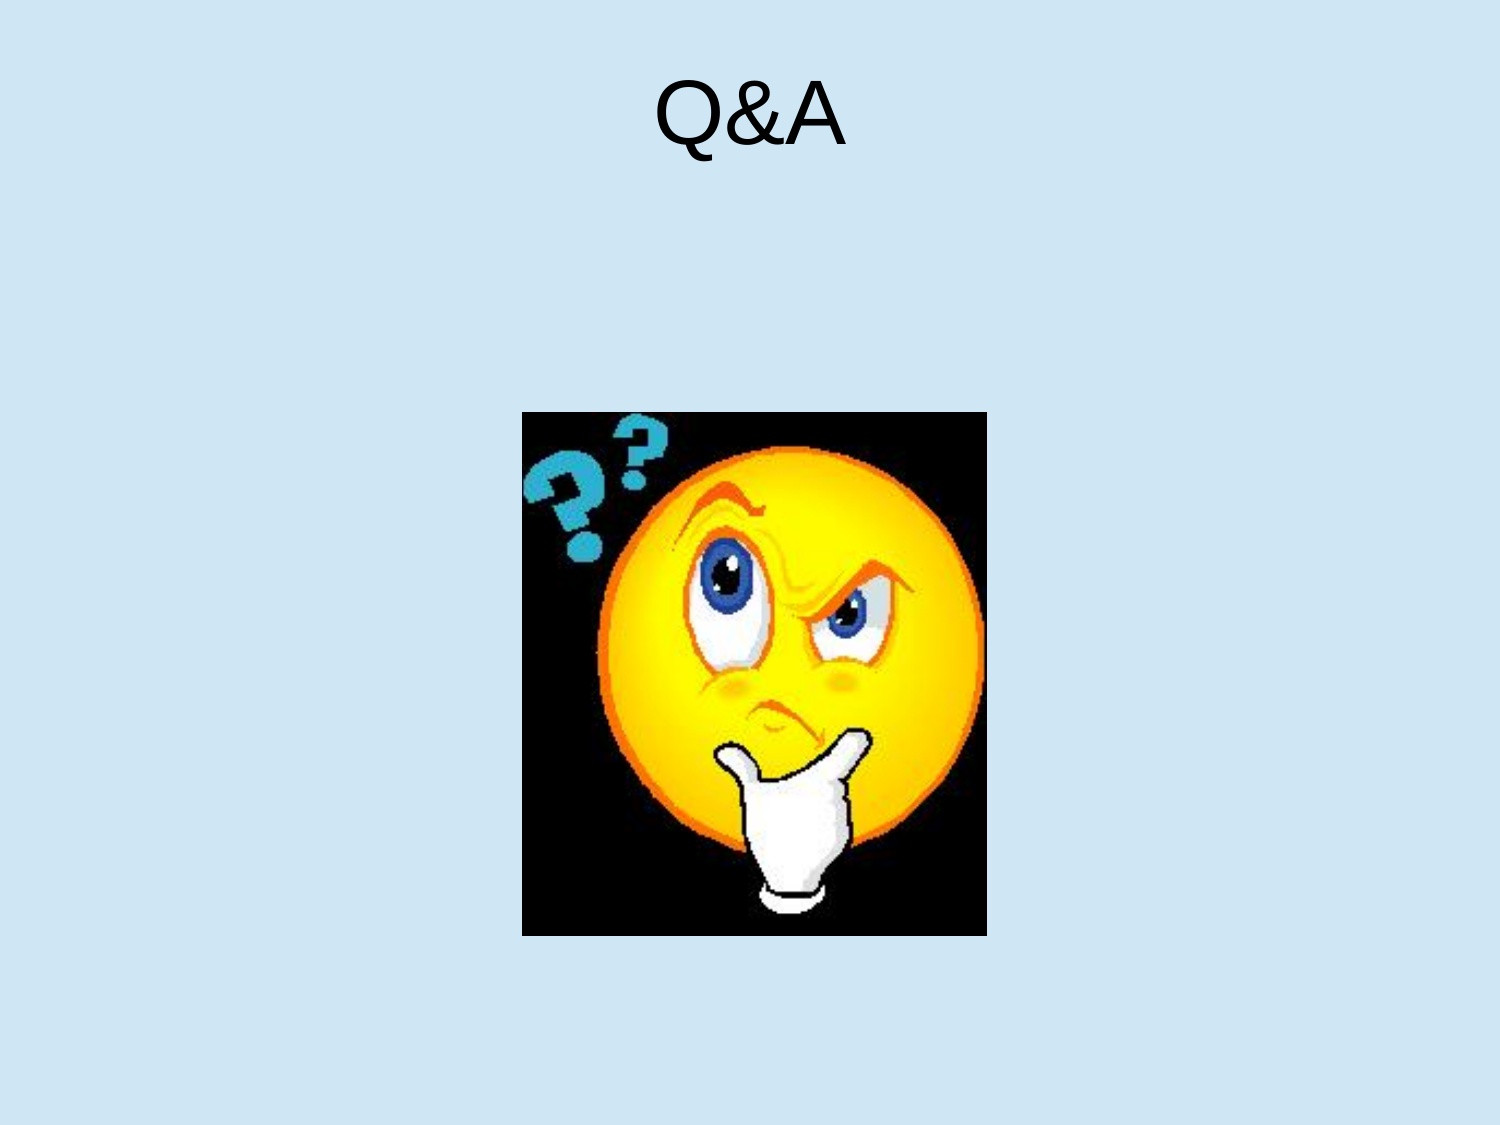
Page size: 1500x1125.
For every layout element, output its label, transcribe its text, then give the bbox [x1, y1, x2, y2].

title Q&A [75, 45, 1425, 233]
picture [522, 412, 987, 936]
